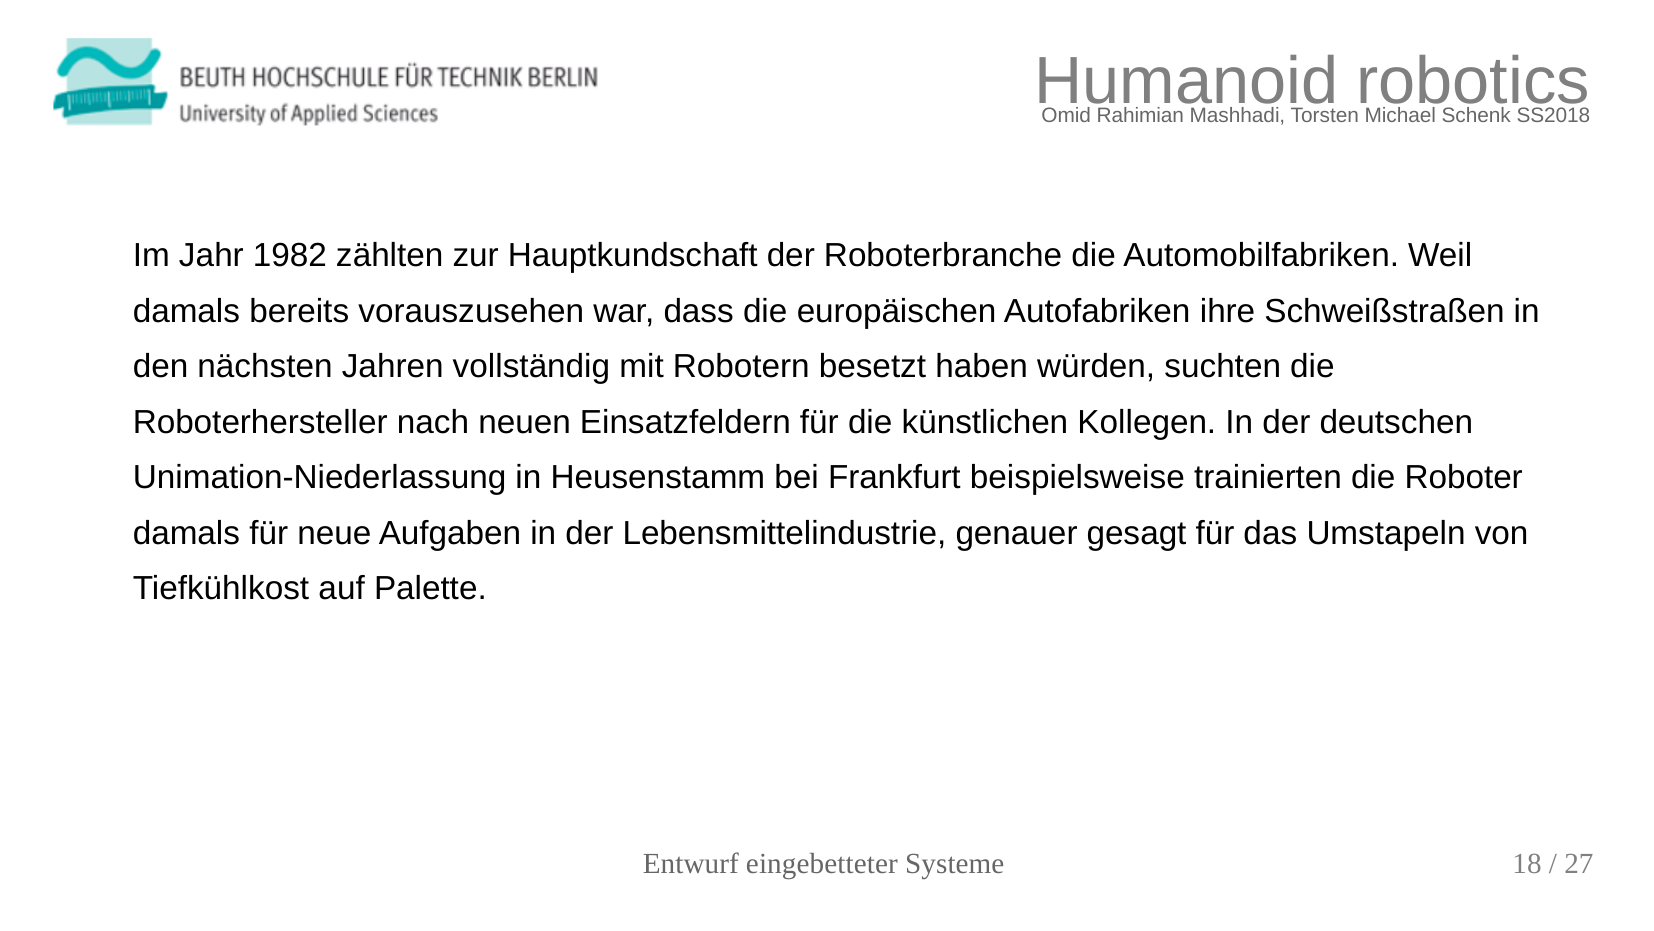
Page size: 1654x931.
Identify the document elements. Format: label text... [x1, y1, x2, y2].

title [82, 12, 1571, 210]
text_box Im Jahr 1982 zählten zur Hauptkundschaft der Roboterbranche die Automobilfabriken. Weil damals bereits vorauszusehen war, dass die europäischen Autofabriken ihre Schweißstraßen in den nächsten Jahren vollständig mit Robotern besetzt haben würden, suchten die Roboterhersteller nach neuen Einsatzfeldern für die künstlichen Kollegen. In der deutschen Unimation-Niederlassung in Heusenstamm bei Frankfurt beispielsweise trainierten die Roboter damals für neue Aufgaben in der Lebensmittelindustrie, genauer gesagt für das Umstapeln von Tiefkühlkost auf Palette. [82, 210, 1591, 661]
text_box Humanoid robotics [1020, 35, 1642, 126]
picture [15, 29, 661, 145]
text_box Omid Rahimian Mashhadi, Torsten Michael Schenk SS2018 [1026, 96, 1611, 151]
text_box / 27 [1526, 840, 1632, 888]
